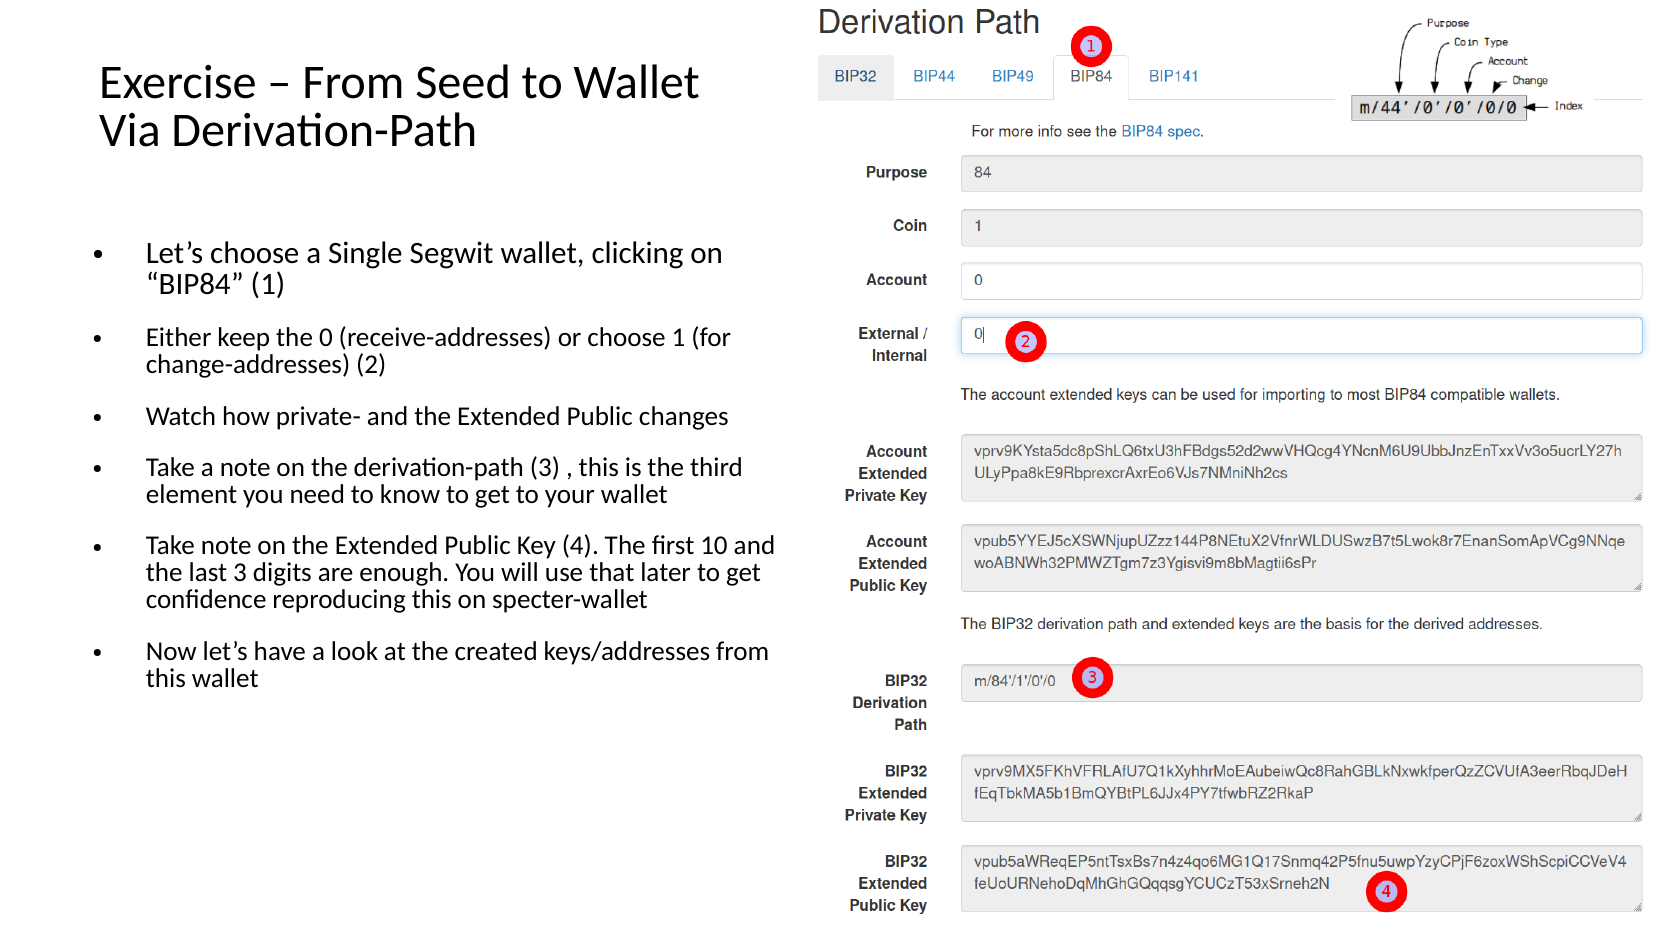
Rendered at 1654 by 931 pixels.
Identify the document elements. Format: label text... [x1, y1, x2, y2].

picture [810, 2, 1654, 931]
list Let’s choose a Single Segwit wallet, clicking on “BIP84” (1) Either keep the 0 (receive-addresses) or choose 1 (for change-addresses) (2) Watch how private- and the Extended Public changes Take a note on the derivation-path (3) , this is the third element you need to know to get to your wallet Take note on the Extended Public Key (4). The first 10 and the last 3 digits are enough. You will use that later to get confidence reproducing this on specter-wallet Now let’s have a look at the created keys/addresses from this wallet [75, 240, 788, 812]
title Exercise – From Seed to Wallet Via Derivation-Path [99, 27, 810, 193]
